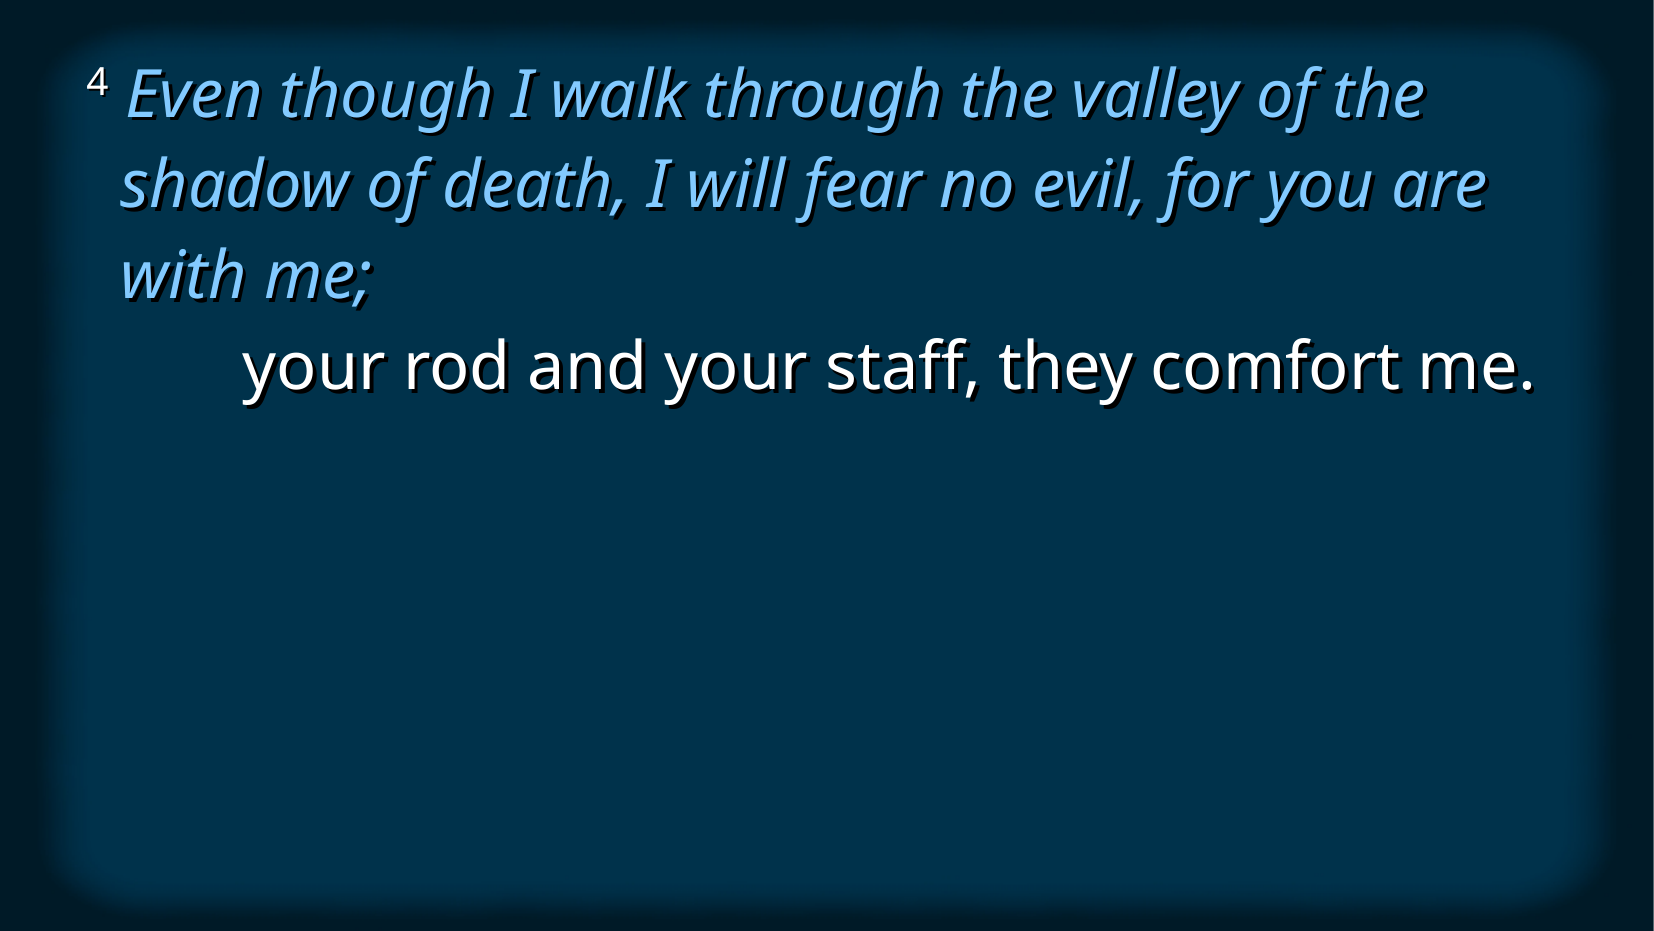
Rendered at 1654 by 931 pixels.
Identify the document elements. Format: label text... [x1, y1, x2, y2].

picture [0, 0, 1654, 931]
text_box 4 Even though I walk through the valley of the shadow of death, I will fear no evil, for you are with me; your rod and your staff, they comfort me. [71, 38, 1572, 451]
